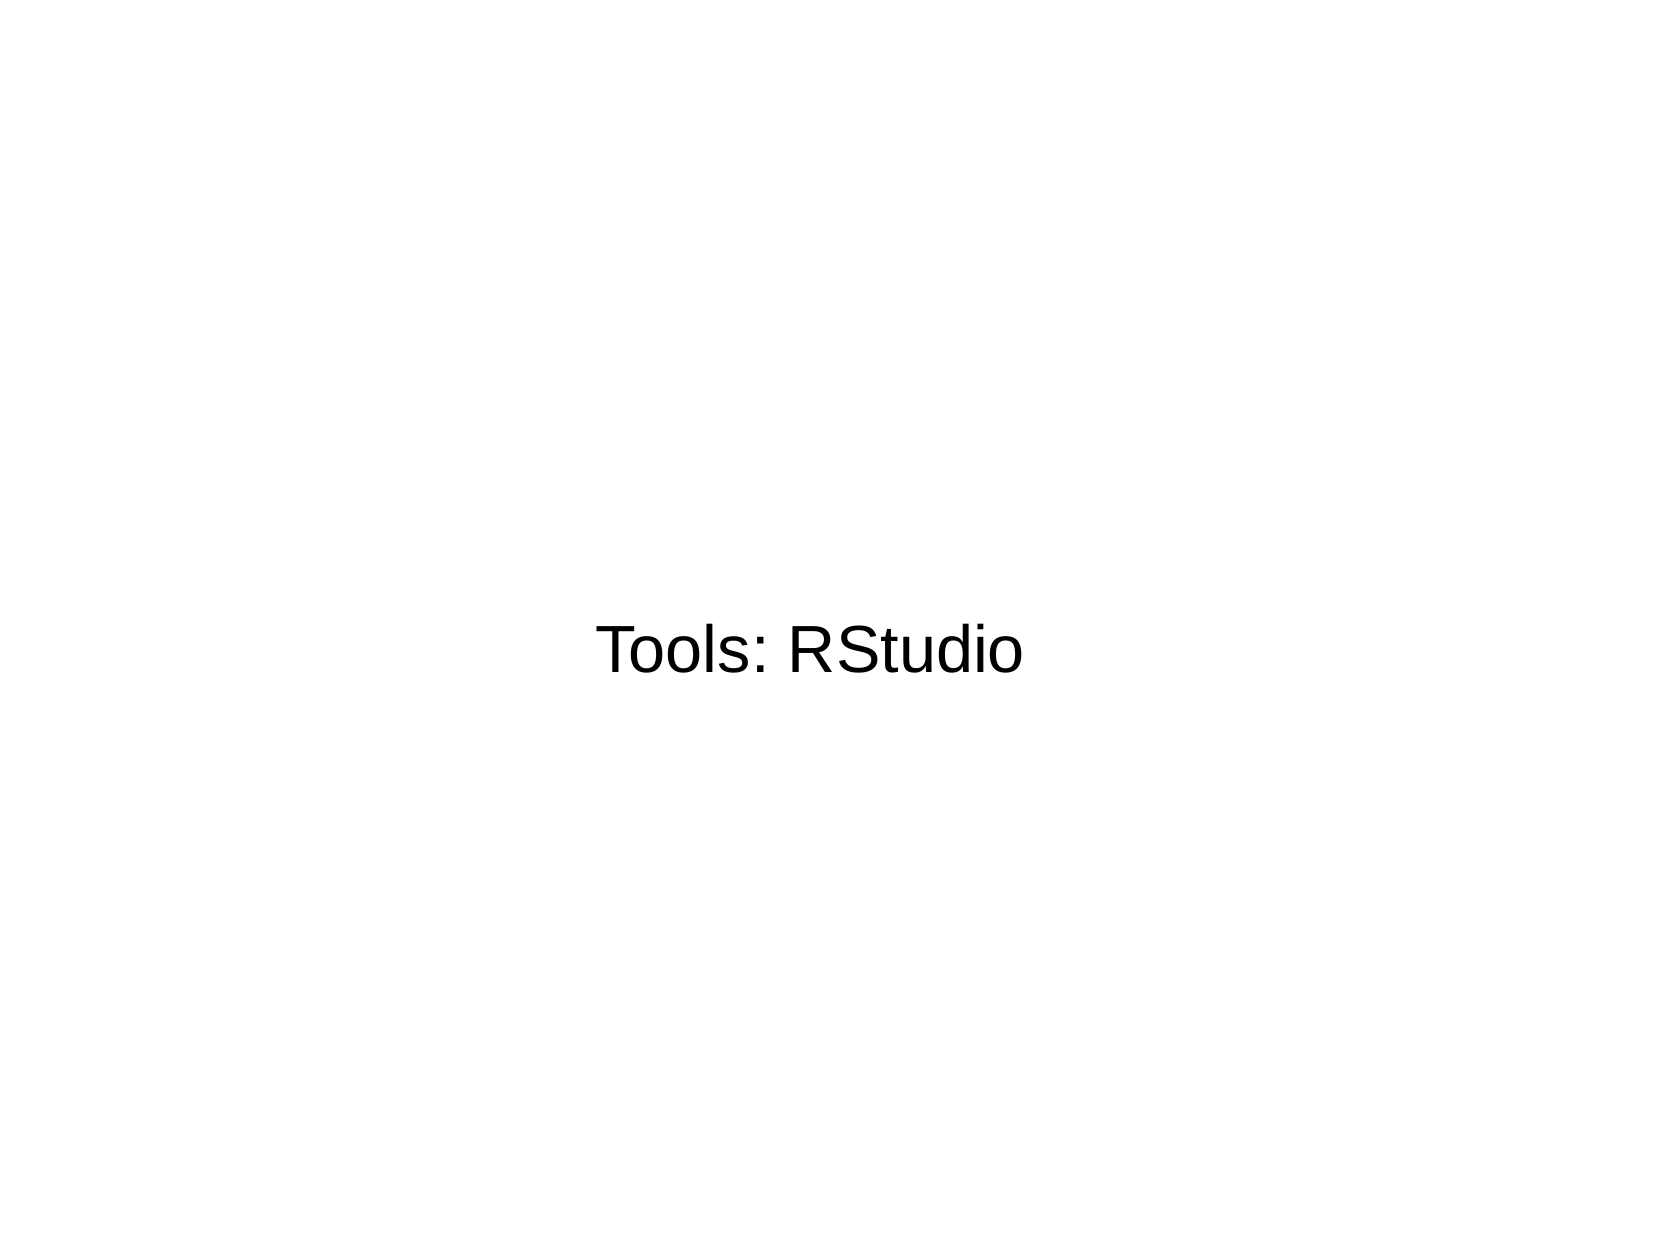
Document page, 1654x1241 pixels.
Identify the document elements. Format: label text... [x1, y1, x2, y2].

subtitle Tools: RStudio [82, 290, 1538, 1010]
